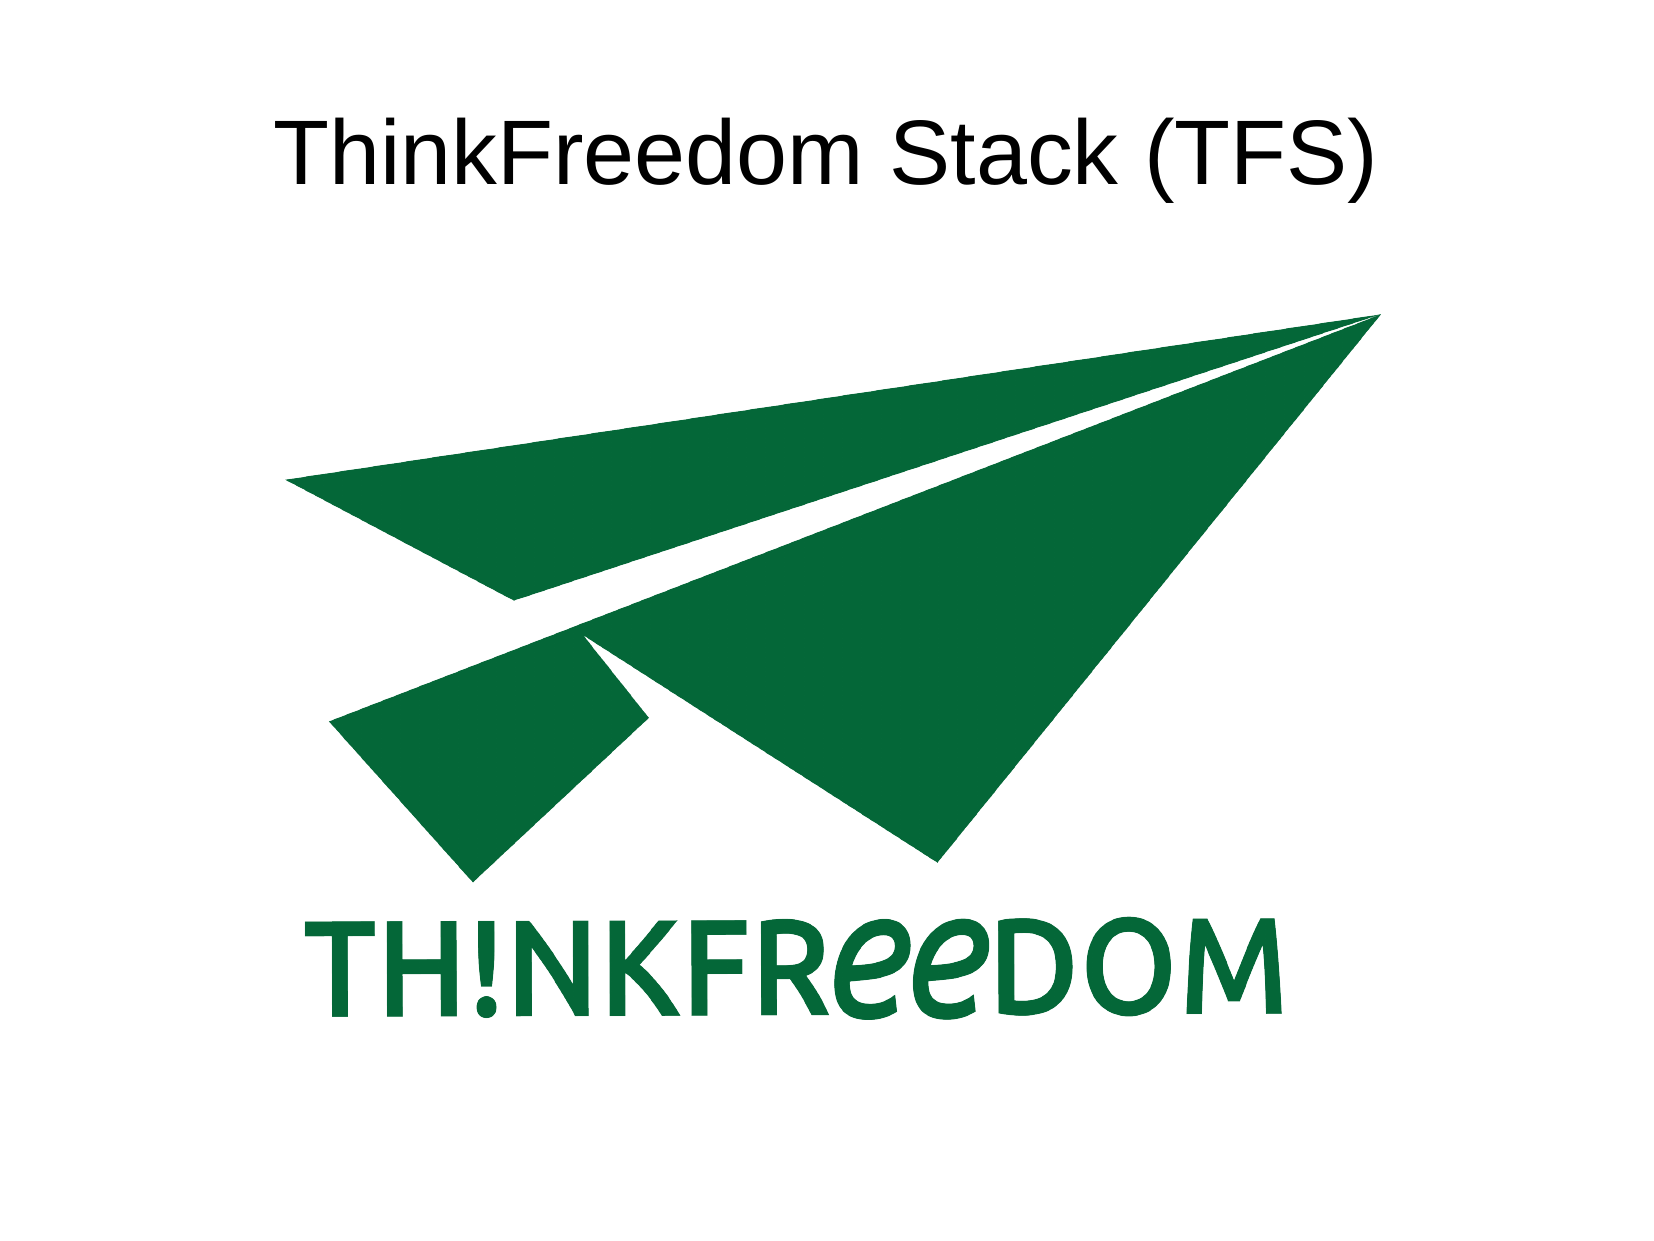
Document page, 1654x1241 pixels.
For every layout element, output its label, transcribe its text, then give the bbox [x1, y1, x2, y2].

picture [285, 314, 1381, 1021]
title ThinkFreedom Stack (TFS) [82, 49, 1571, 257]
